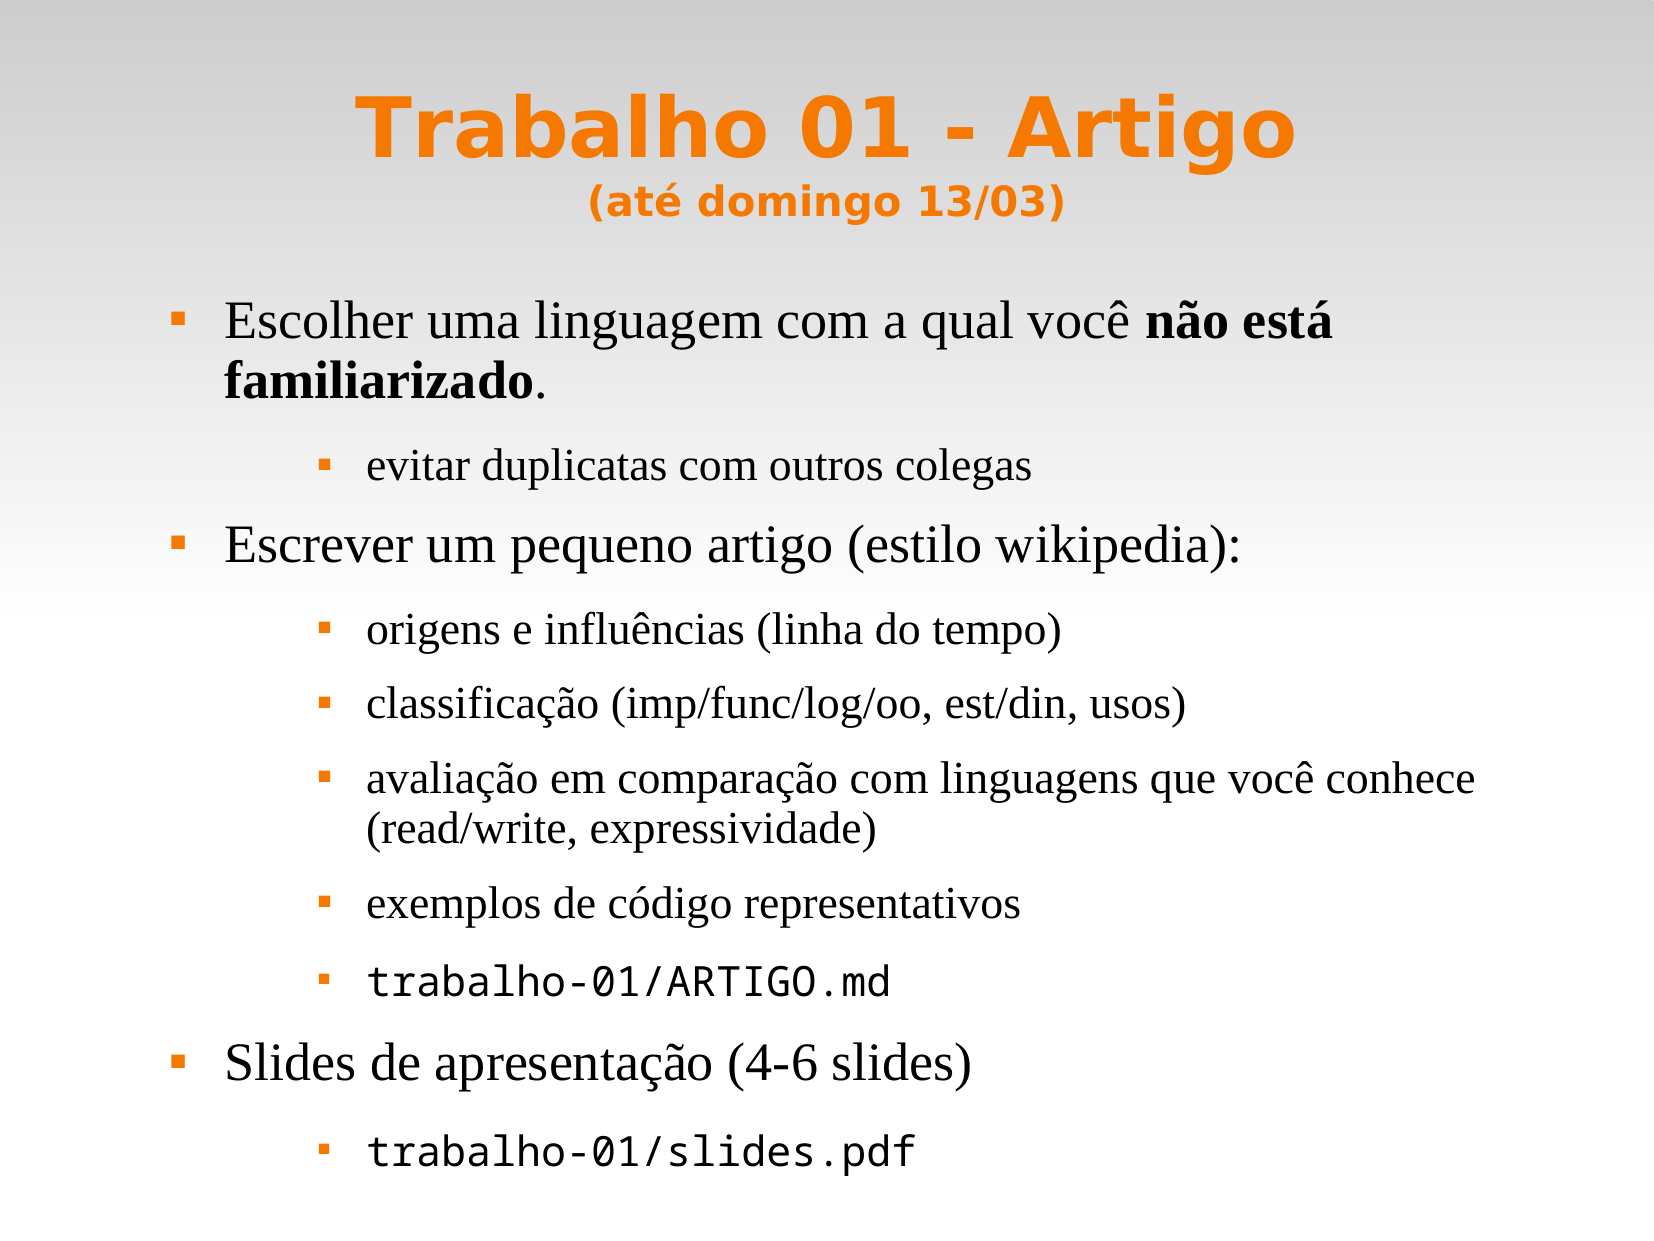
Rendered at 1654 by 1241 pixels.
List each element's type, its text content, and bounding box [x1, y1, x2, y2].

list Escolher uma linguagem com a qual você não está familiarizado. evitar duplicatas com outros colegas Escrever um pequeno artigo (estilo wikipedia): origens e influências (linha do tempo) classificação (imp/func/log/oo, est/din, usos) avaliação em comparação com linguagens que você conhece (read/write, expressividade) exemplos de código representativos trabalho-01/ARTIGO.md Slides de apresentação (4-6 slides) trabalho-01/slides.pdf [82, 290, 1571, 1222]
title Trabalho 01 - Artigo (até domingo 13/03) [82, 49, 1571, 257]
